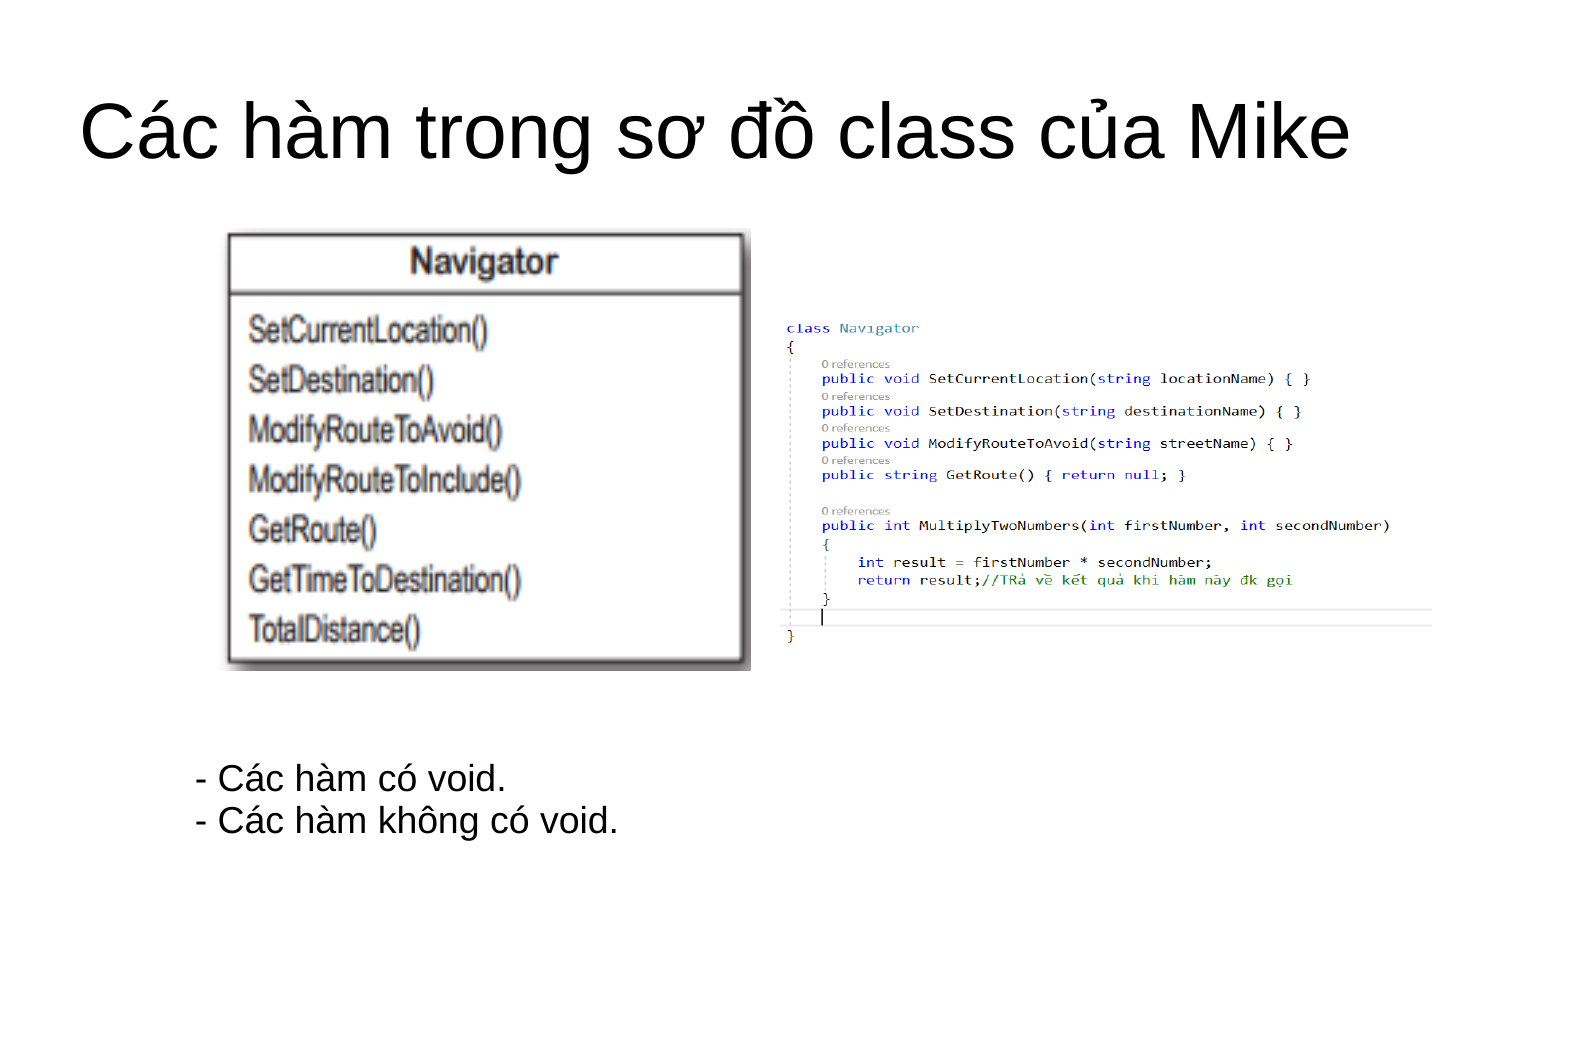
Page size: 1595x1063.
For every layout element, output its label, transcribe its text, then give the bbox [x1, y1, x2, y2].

text_box - Các hàm có void. - Các hàm không có void. [180, 750, 635, 849]
picture [780, 324, 1432, 646]
title Các hàm trong sơ đồ class của Mike [79, 42, 1515, 220]
picture [218, 228, 751, 671]
